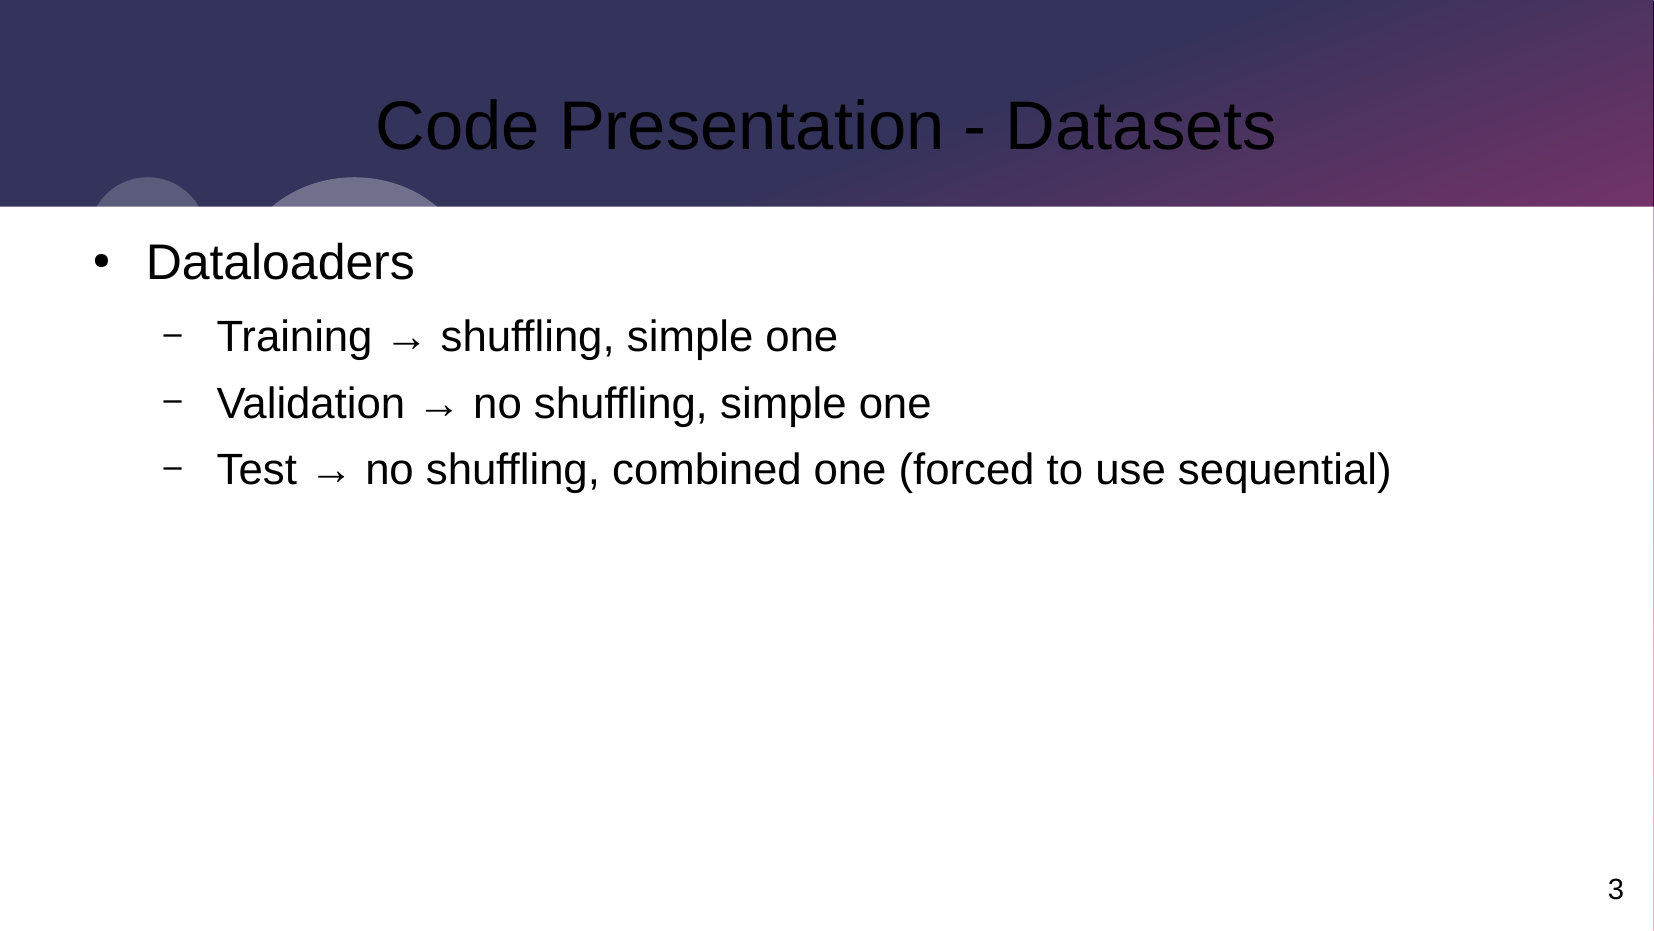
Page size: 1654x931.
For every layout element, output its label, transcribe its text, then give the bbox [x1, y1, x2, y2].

list Dataloaders Training → shuffling, simple one Validation → no shuffling, simple one Test → no shuffling, combined one (forced to use sequential) [75, 234, 1552, 826]
title Code Presentation - Datasets [88, 44, 1565, 207]
